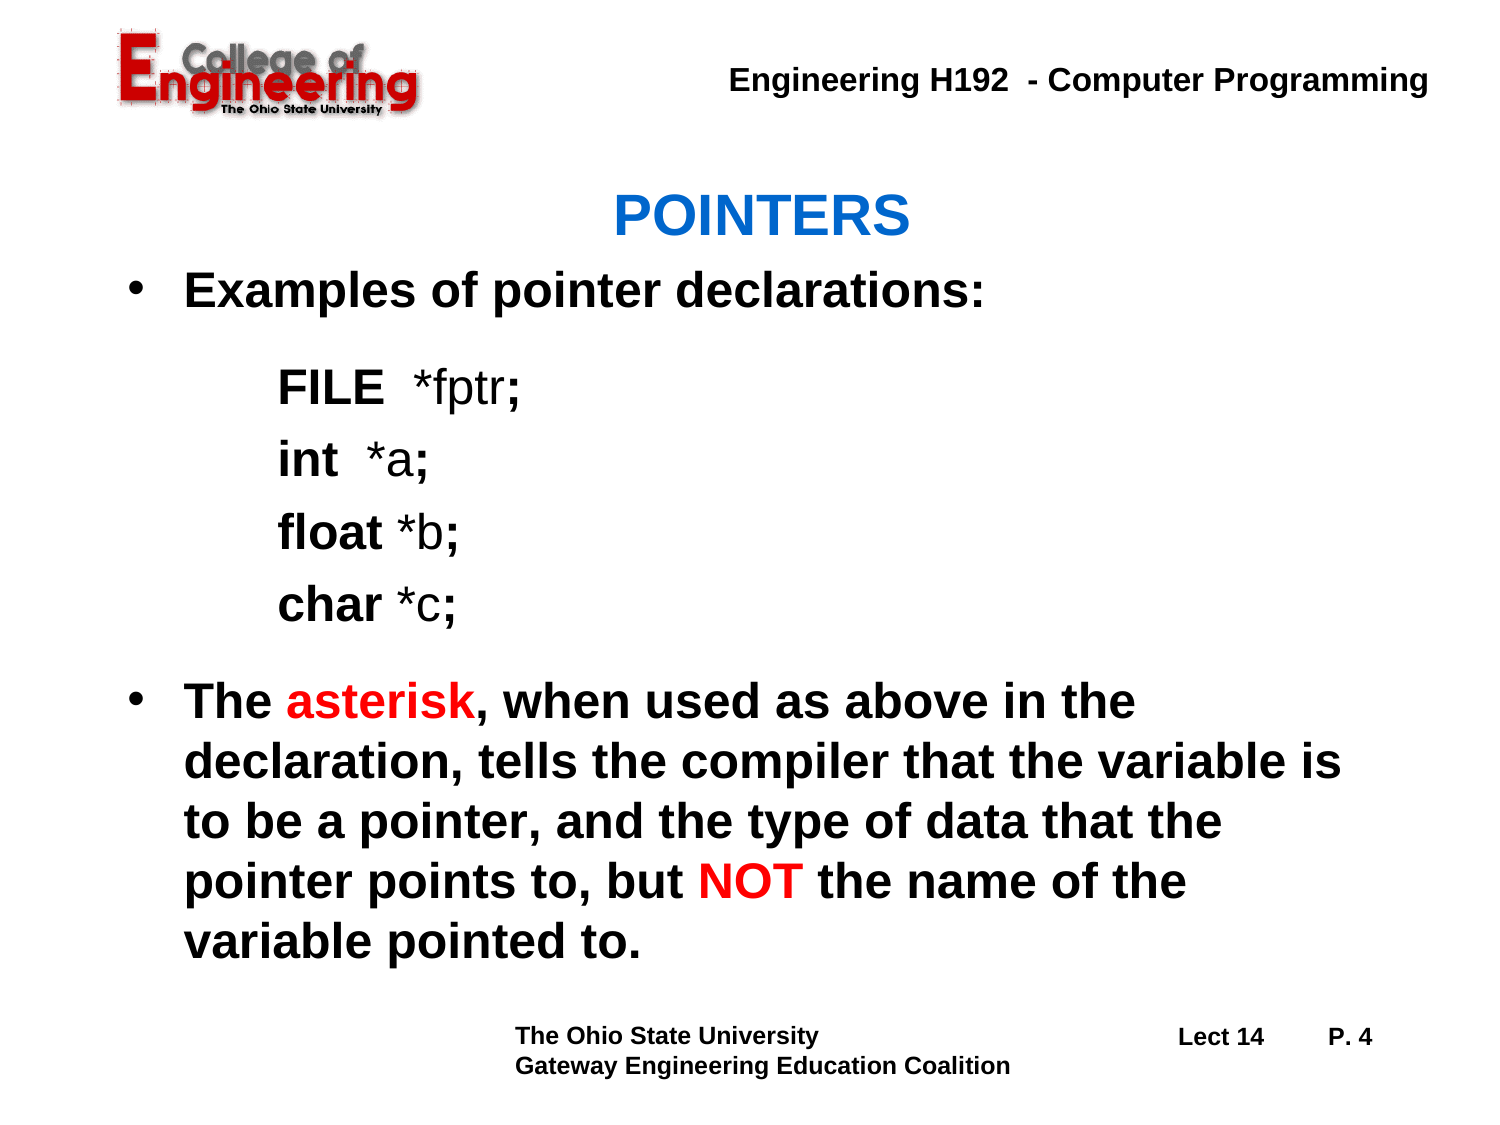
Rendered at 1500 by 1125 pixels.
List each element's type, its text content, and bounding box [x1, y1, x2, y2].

title POINTERS [125, 174, 1401, 250]
list Examples of pointer declarations: FILE *fptr; int *a; float *b; char *c; The asterisk, when used as above in the declaration, tells the compiler that the variable is to be a pointer, and the type of data that the pointer points to, but NOT the name of the variable pointed to. [112, 249, 1388, 1008]
